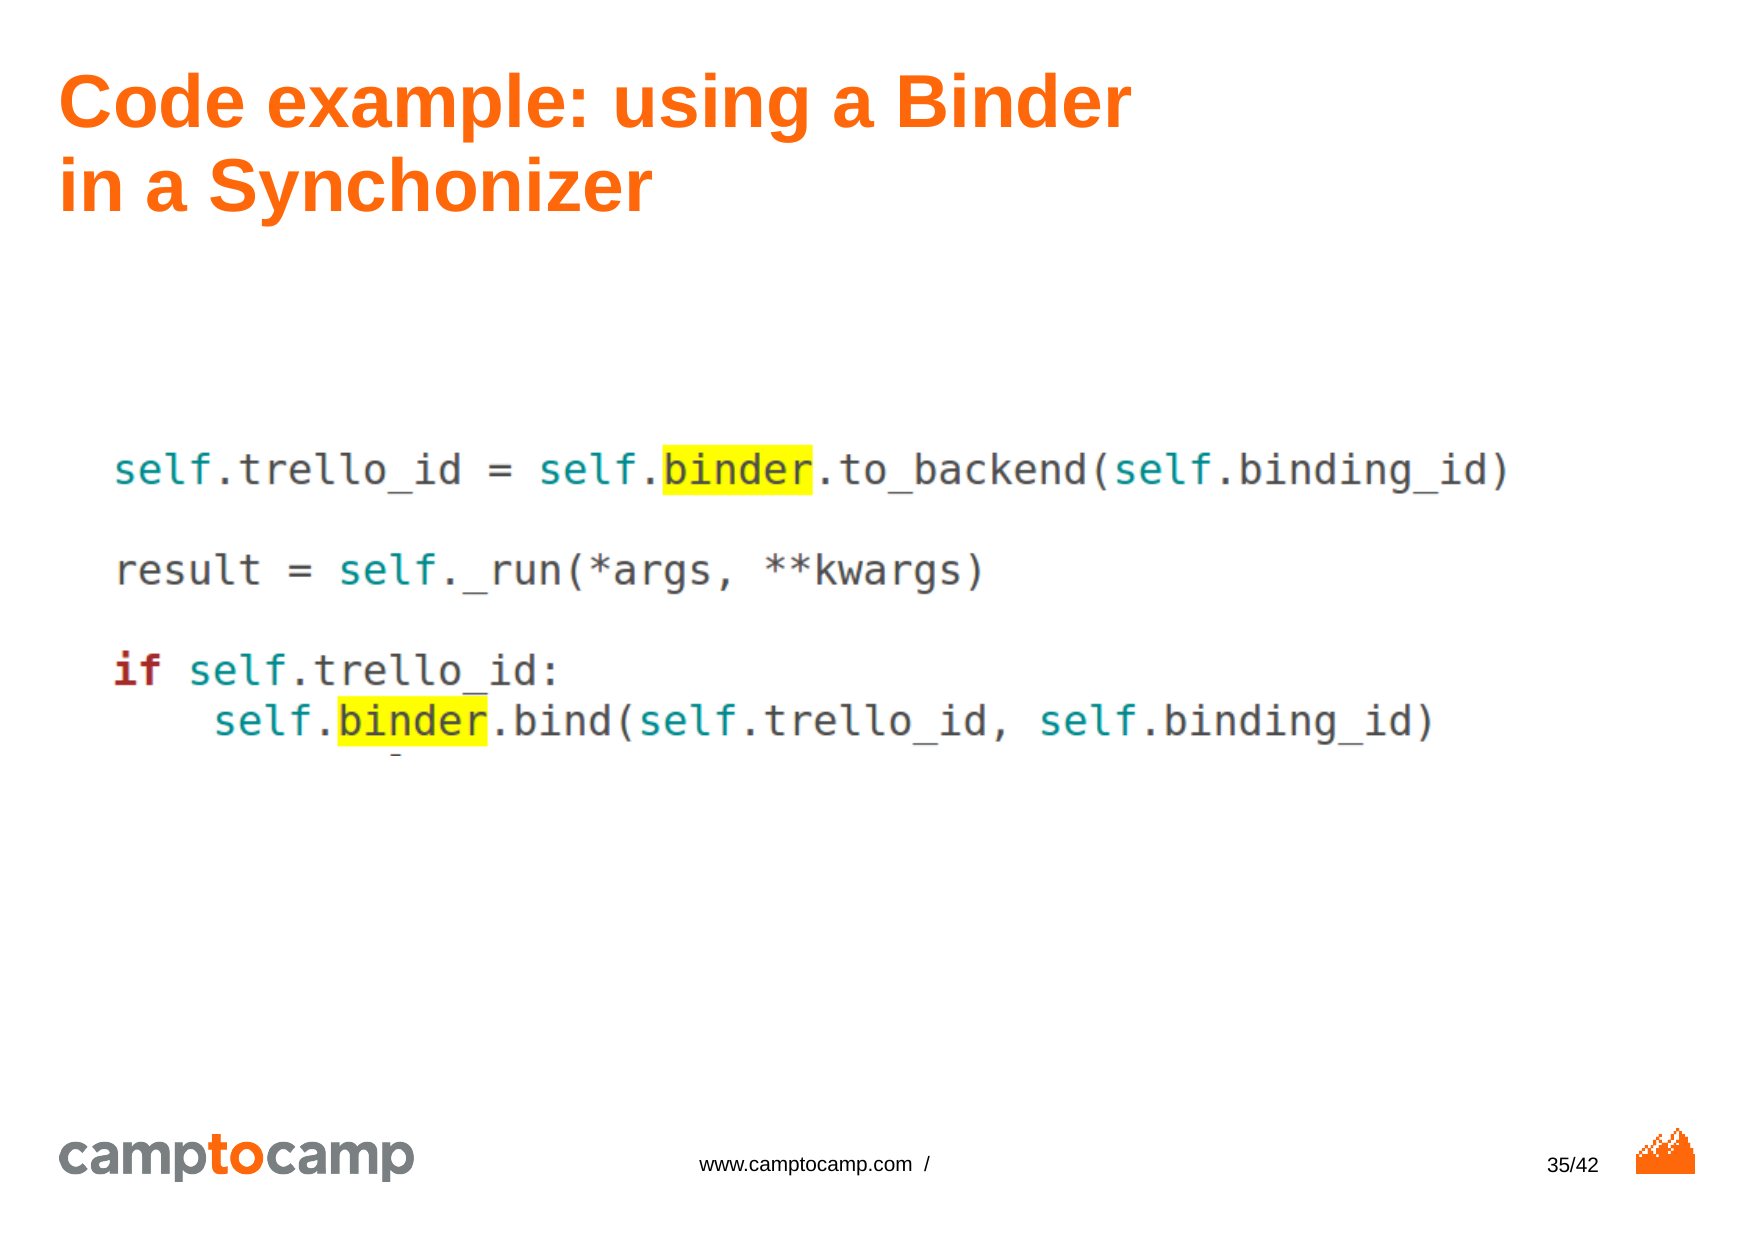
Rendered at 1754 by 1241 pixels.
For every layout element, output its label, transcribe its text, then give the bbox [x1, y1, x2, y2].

title Code example: using a Binder in a Synchonizer [59, 59, 1695, 247]
picture [1636, 1128, 1695, 1174]
picture [108, 442, 1565, 756]
picture [59, 1134, 414, 1182]
